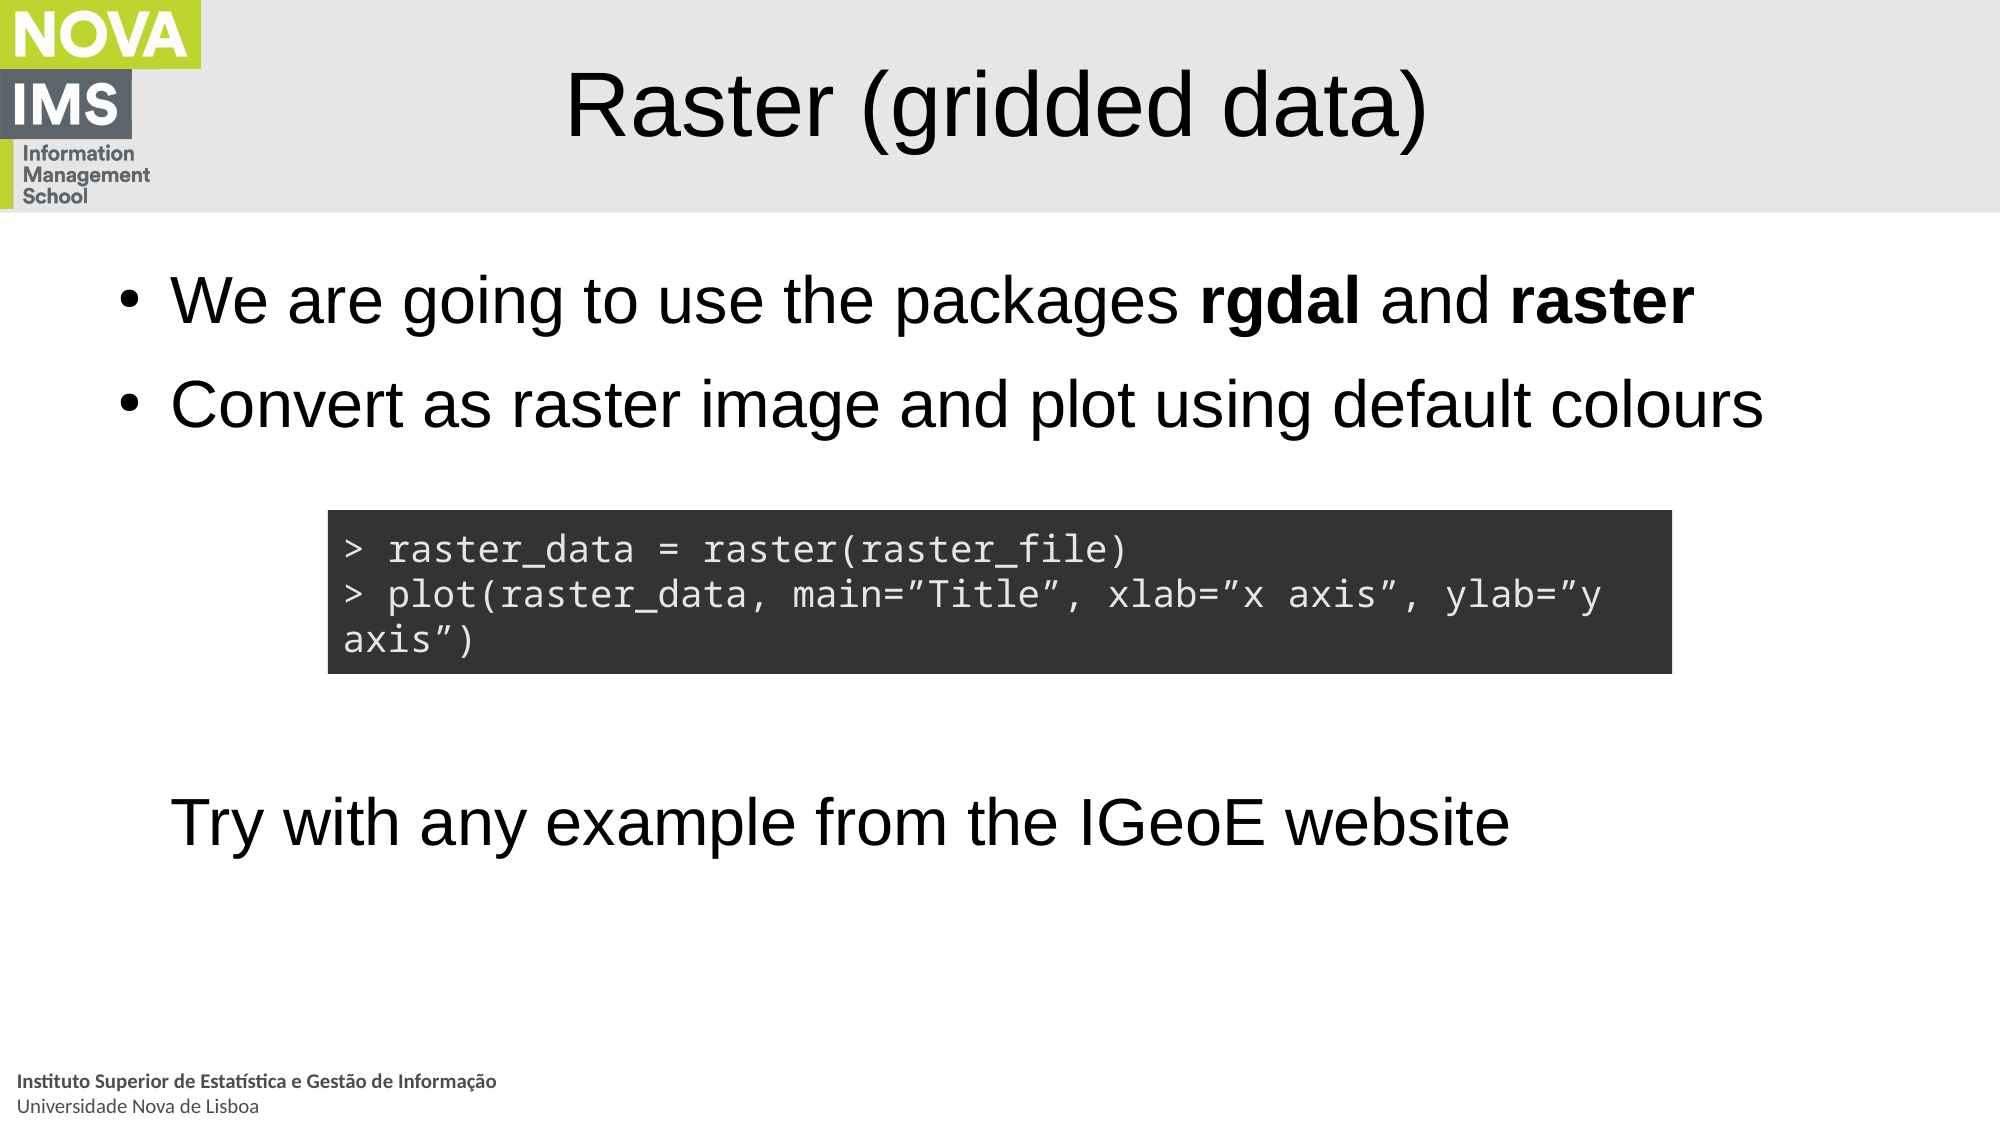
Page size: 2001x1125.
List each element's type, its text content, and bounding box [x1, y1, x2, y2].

list We are going to use the packages rgdal and raster Convert as raster image and plot using default colours Try with any example from the IGeoE website [99, 263, 1900, 916]
picture [0, 0, 201, 209]
text_box > raster_data = raster(raster_file) > plot(raster_data, main=”Title”, xlab=”x axis”, ylab=”y axis”) [327, 510, 1673, 674]
title Raster (gridded data) [94, 19, 1902, 189]
